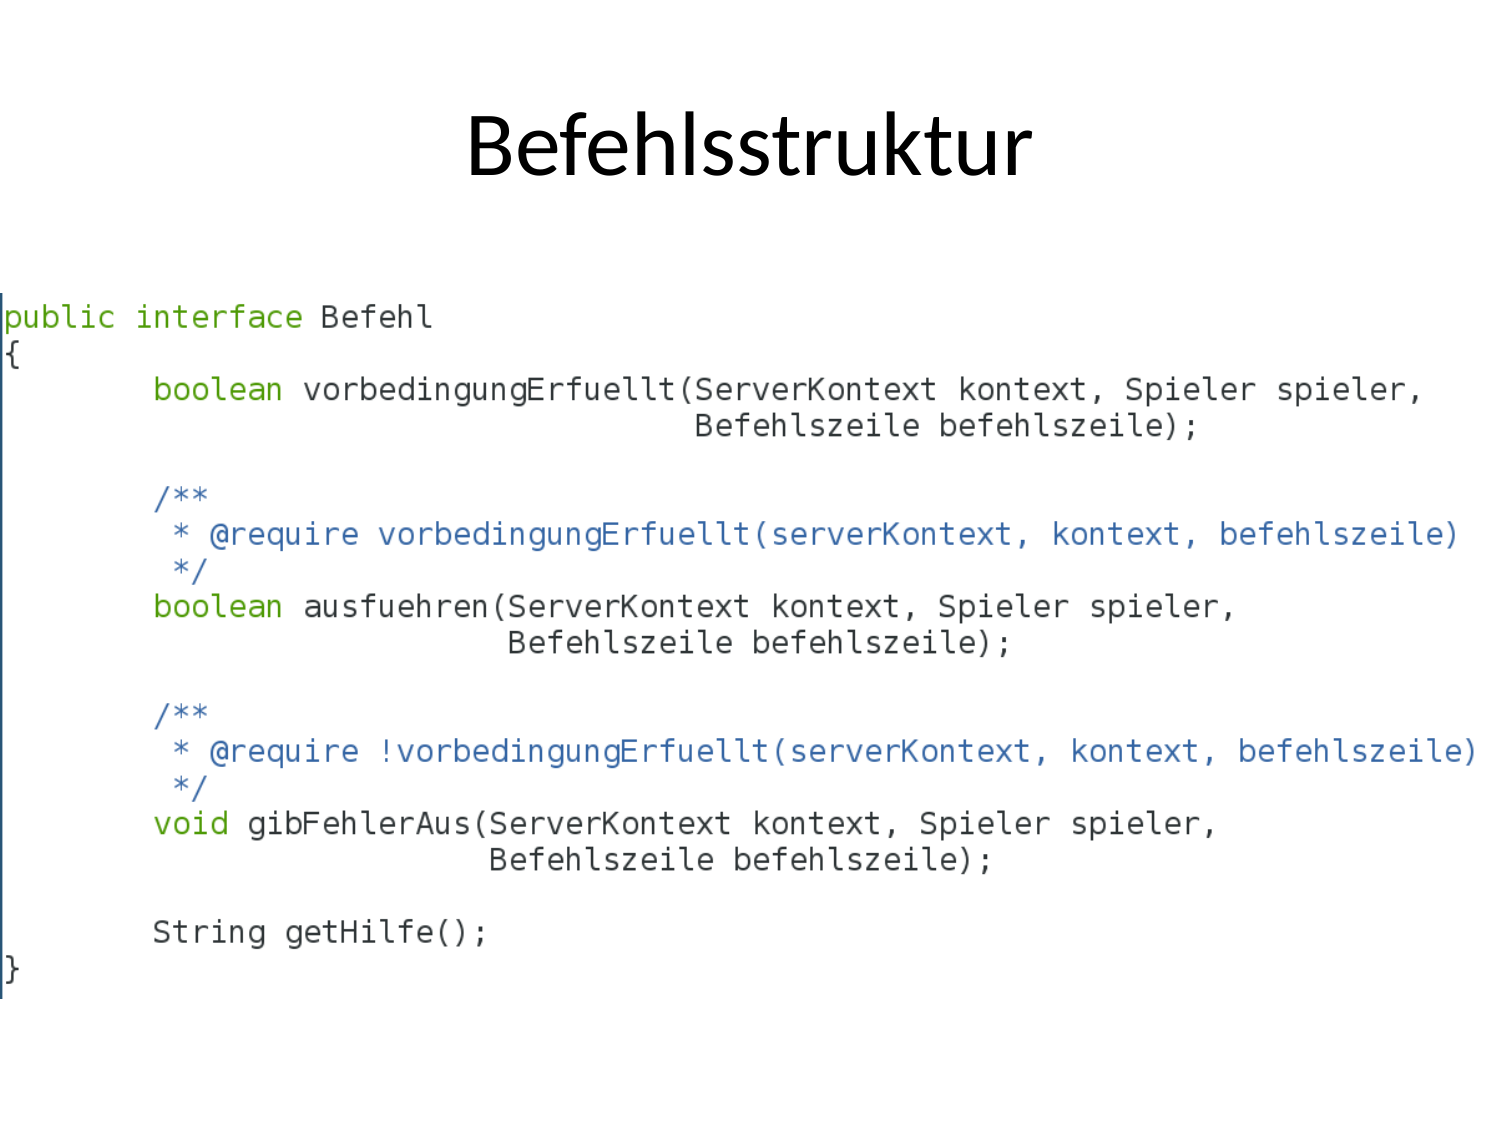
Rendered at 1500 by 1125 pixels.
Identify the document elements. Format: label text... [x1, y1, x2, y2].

title Befehlsstruktur [75, 45, 1426, 233]
picture [0, 293, 1500, 999]
